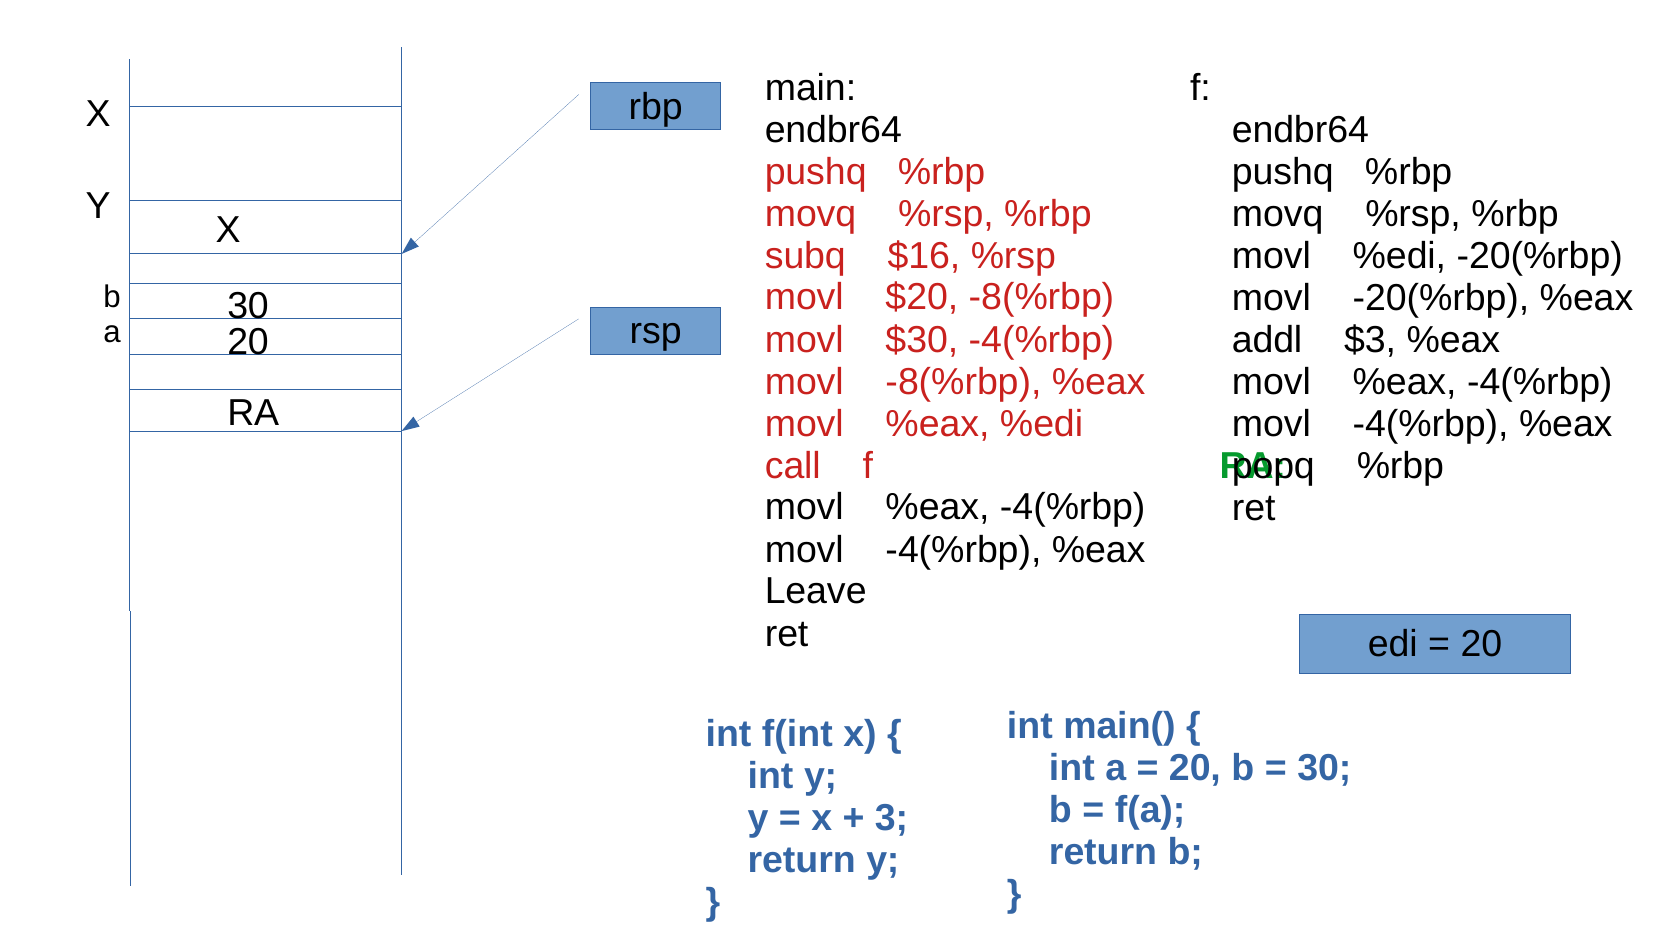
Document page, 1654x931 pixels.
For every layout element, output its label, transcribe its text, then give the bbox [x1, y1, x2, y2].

text_box 20 [212, 335, 296, 370]
text_box main: endbr64 pushq %rbp movq %rsp, %rbp subq $16, %rsp movl $20, -8(%rbp) movl $30, -4(%rbp) movl -8(%rbp), %eax movl %eax, %edi call f RA: movl %eax, -4(%rbp) movl -4(%rbp), %eax Leave ret [750, 58, 1235, 704]
text_box 30 [212, 277, 296, 335]
text_box X [200, 254, 319, 258]
text_box X [200, 200, 319, 253]
text_box int f(int x) { int y; y = x + 3; return y; } [690, 705, 1152, 931]
text_box Y [70, 177, 190, 234]
text_box rbp [590, 82, 721, 130]
text_box RA [212, 432, 296, 441]
text_box rsp [590, 307, 721, 355]
text_box RA [212, 383, 296, 431]
text_box int main() { int a = 20, b = 30; b = f(a); return b; } [992, 696, 1446, 922]
text_box f: endbr64 pushq %rbp movq %rsp, %rbp movl %edi, -20(%rbp) movl -20(%rbp), %eax addl $3, %eax movl %eax, -4(%rbp) movl -4(%rbp), %eax popq %rbp ret [1175, 59, 1654, 662]
text_box edi = 20 [1299, 662, 1571, 674]
text_box b a [88, 271, 148, 356]
text_box X [70, 84, 190, 142]
